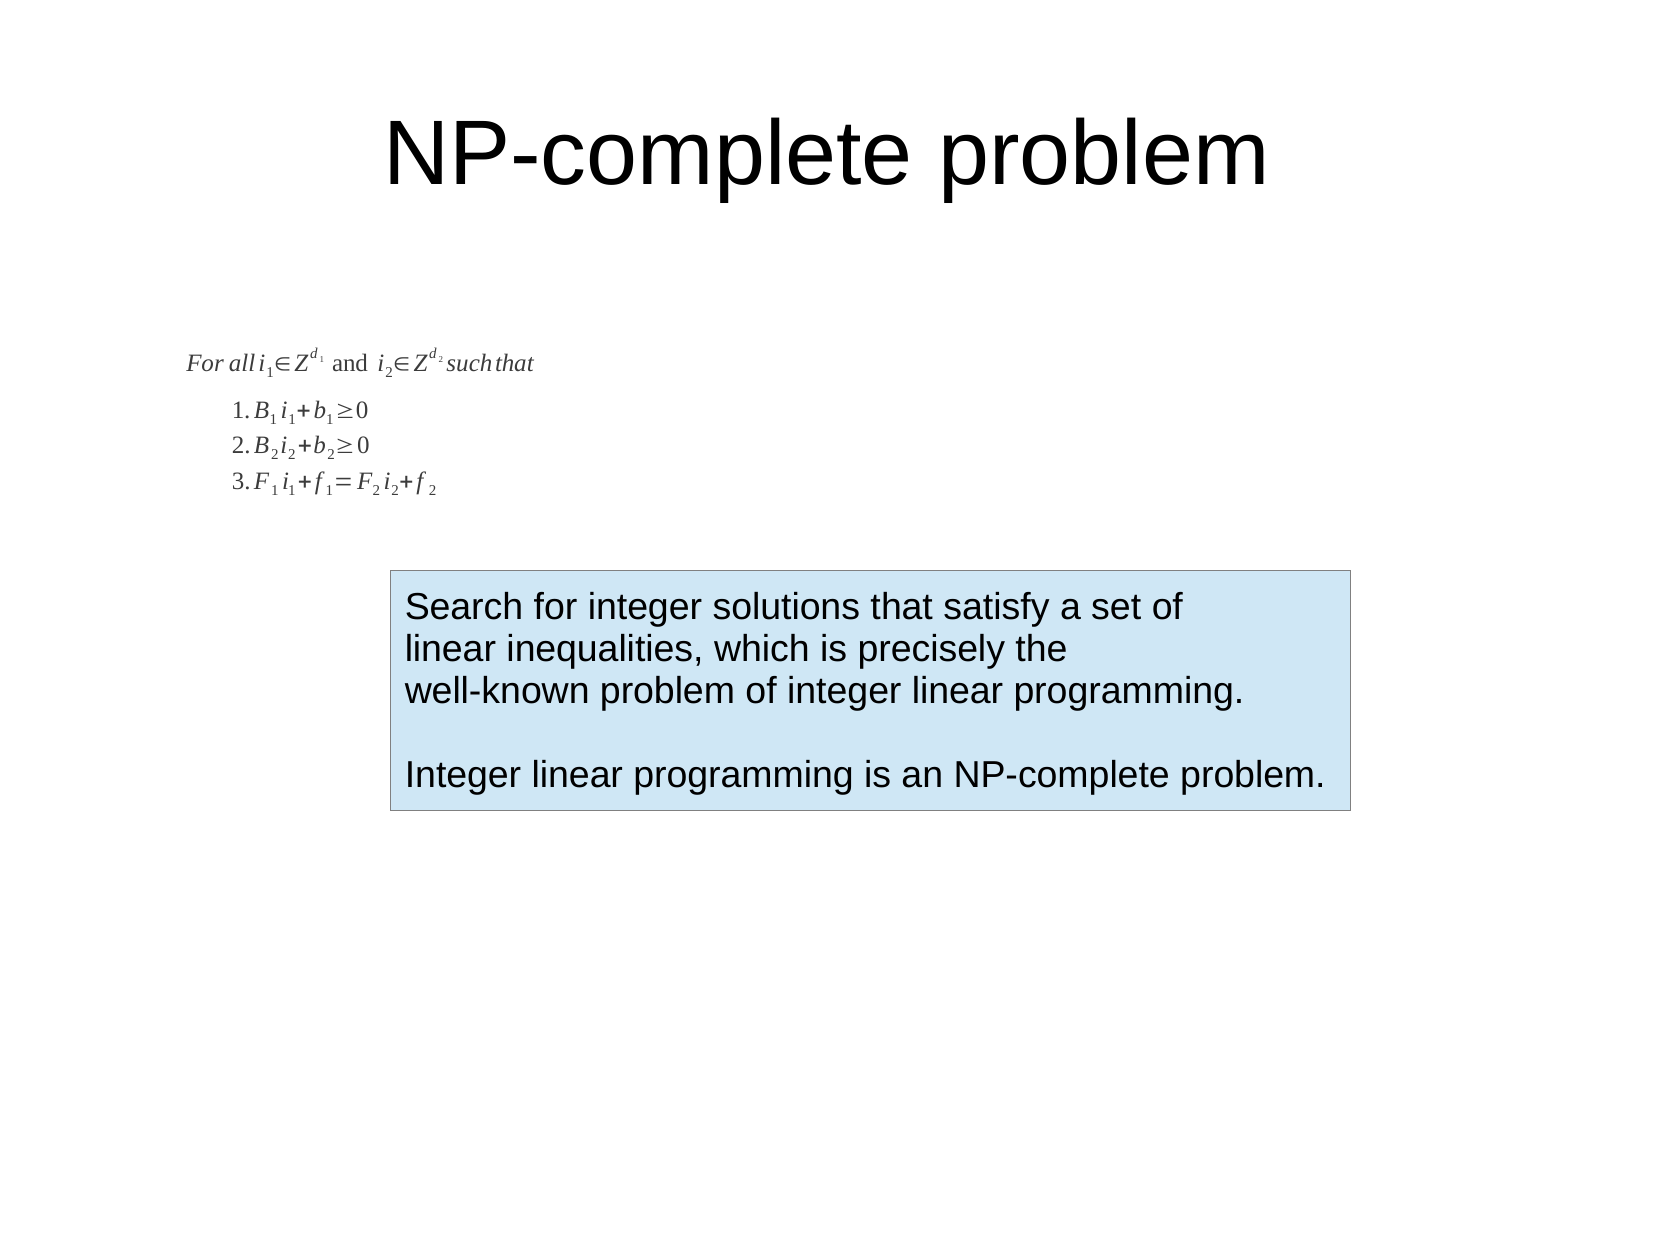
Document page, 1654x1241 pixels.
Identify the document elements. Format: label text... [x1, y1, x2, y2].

chart [225, 467, 442, 499]
chart [178, 345, 543, 381]
text_box Search for integer solutions that satisfy a set of linear inequalities, which is precisely the well-known problem of integer linear programming. Integer linear programming is an NP-complete problem. [390, 570, 1351, 811]
chart [225, 396, 375, 428]
chart [225, 431, 376, 464]
title NP-complete problem [82, 49, 1571, 257]
